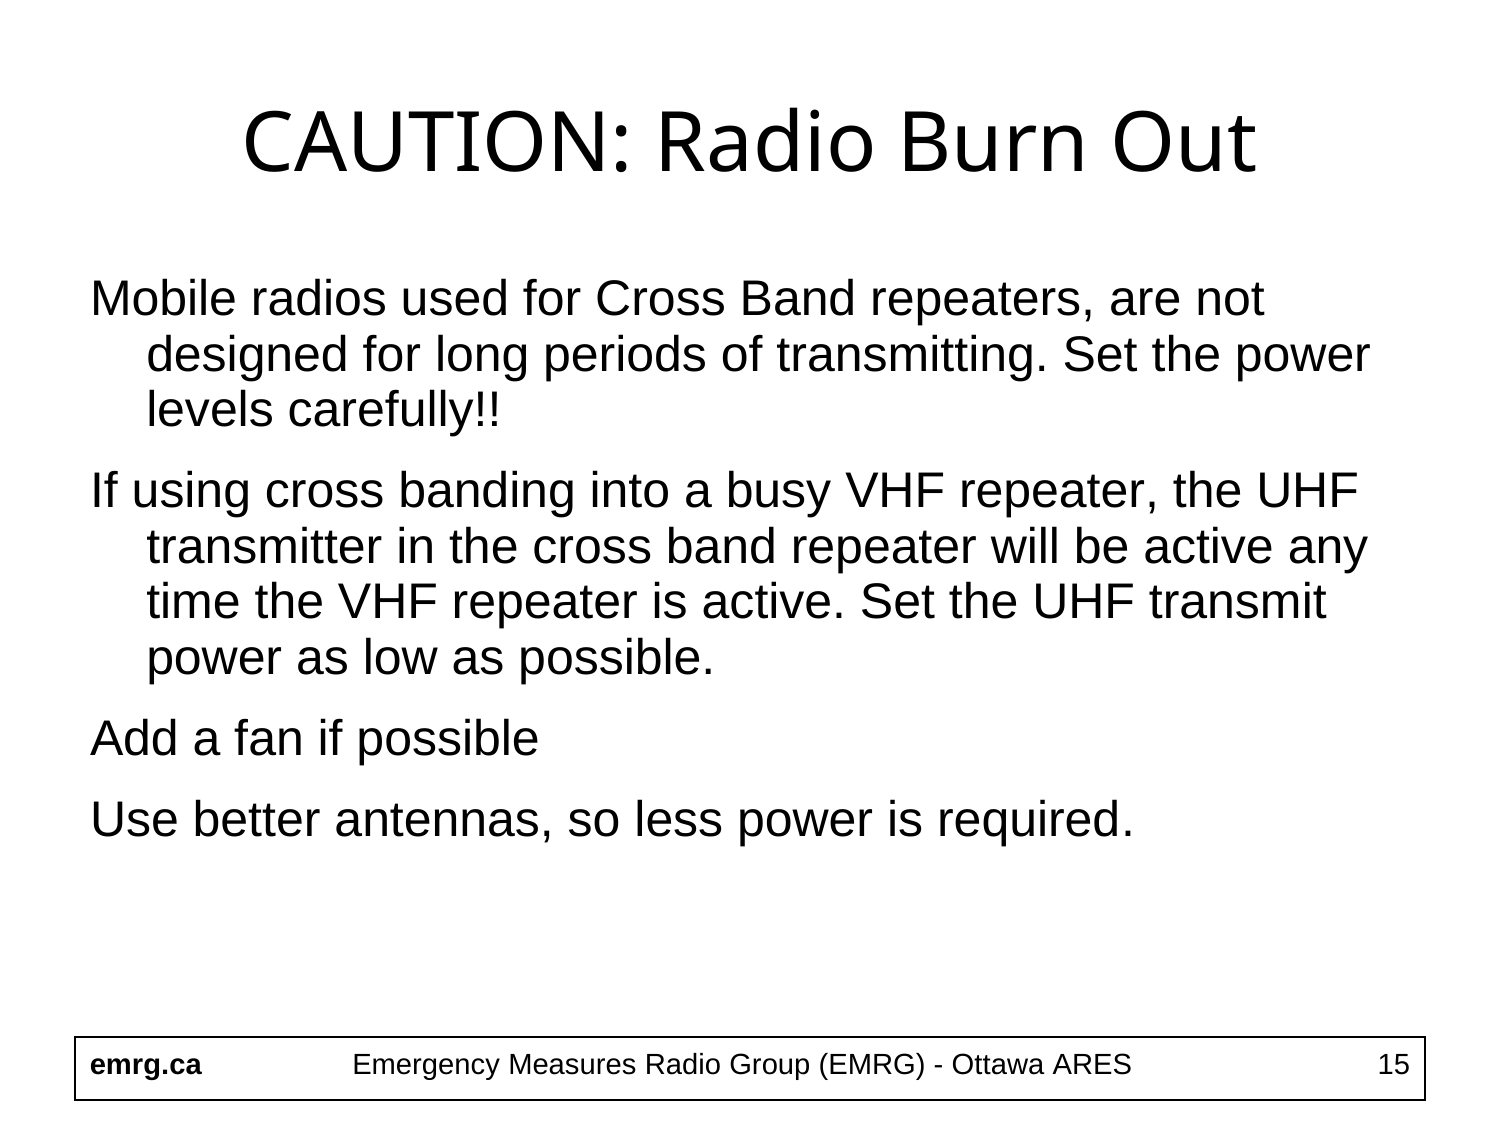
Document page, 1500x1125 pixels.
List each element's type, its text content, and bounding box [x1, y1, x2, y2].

title CAUTION: Radio Burn Out [75, 45, 1426, 233]
text_box <number> [1246, 1037, 1426, 1103]
text_box Emergency Measures Radio Group (EMRG) - Ottawa ARES [247, 1037, 1238, 1103]
list Mobile radios used for Cross Band repeaters, are not designed for long periods of transmitting. Set the power levels carefully!! If using cross banding into a busy VHF repeater, the UHF transmitter in the cross band repeater will be active any time the VHF repeater is active. Set the UHF transmit power as low as possible. Add a fan if possible Use better antennas, so less power is required. [75, 262, 1426, 1006]
